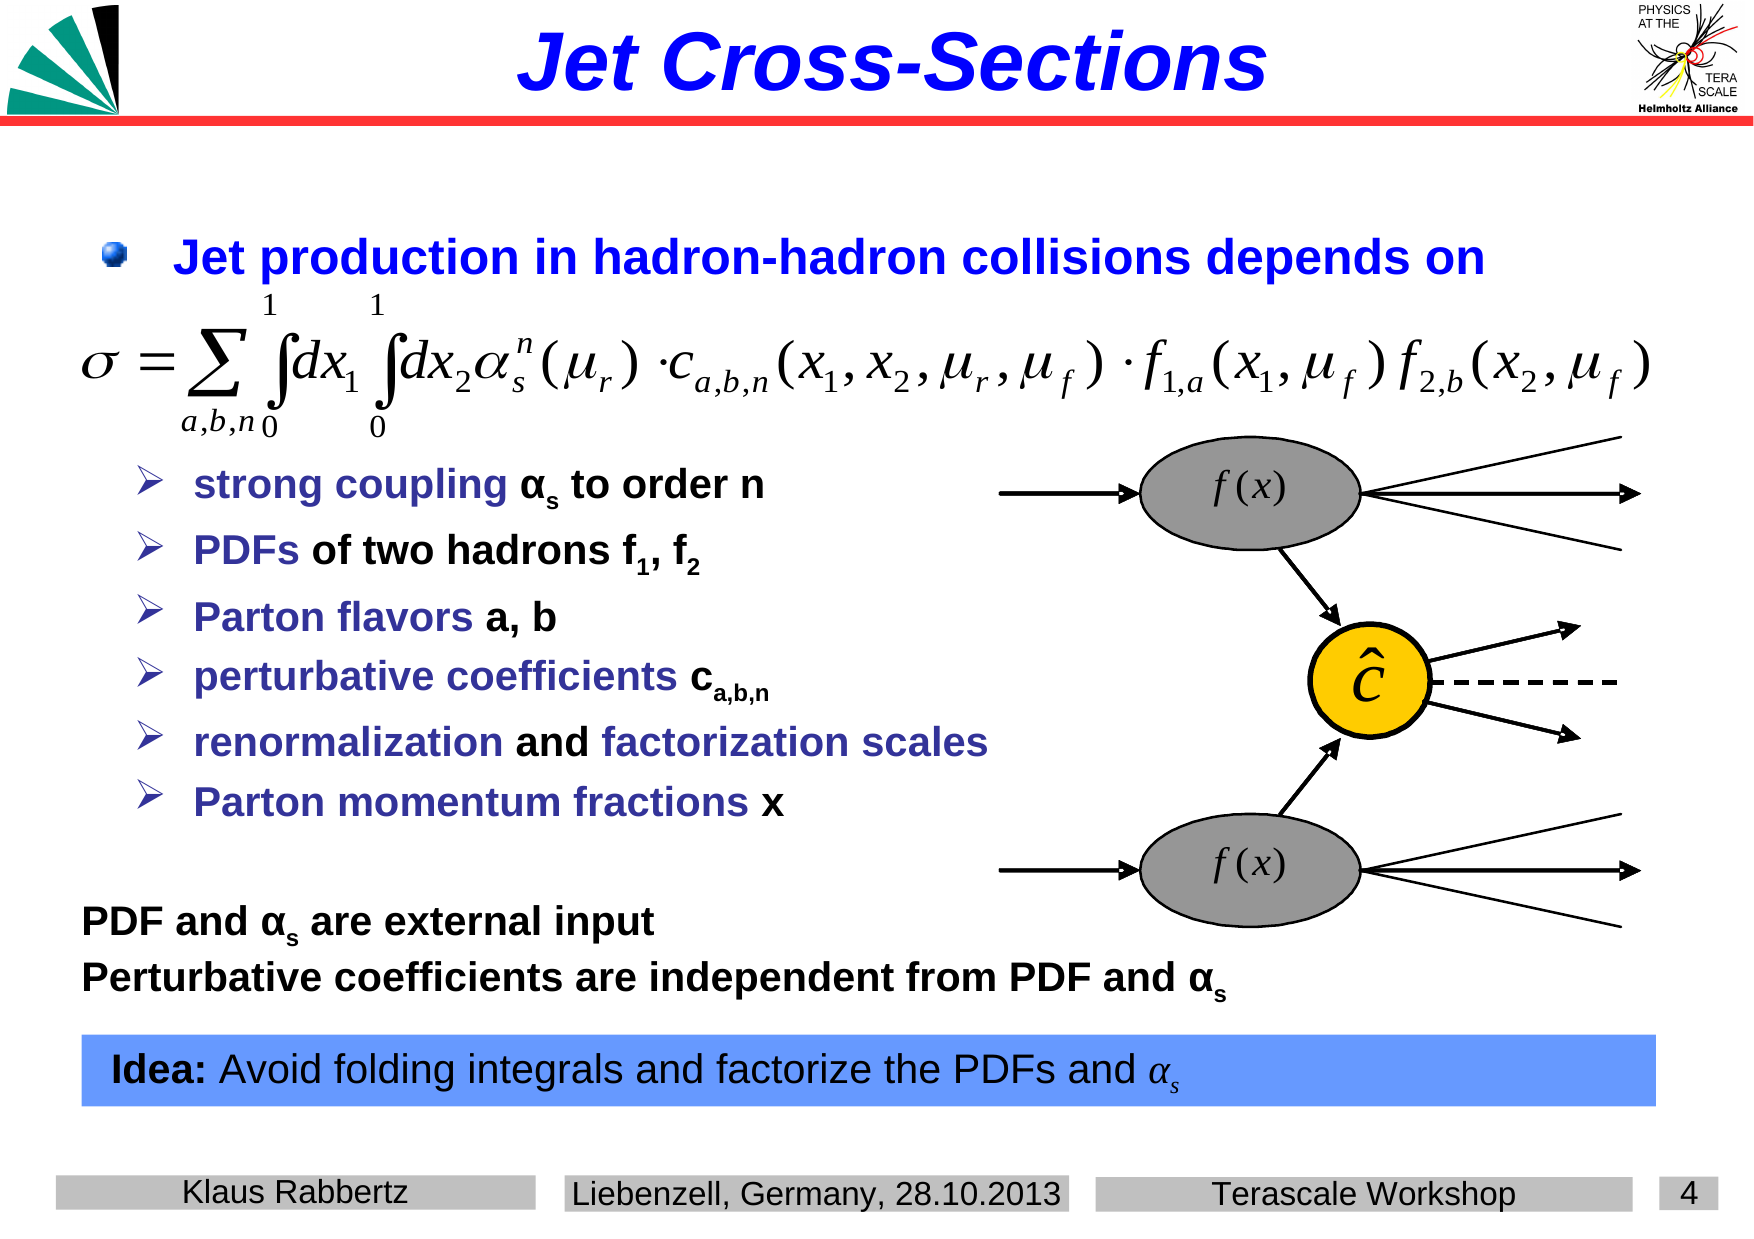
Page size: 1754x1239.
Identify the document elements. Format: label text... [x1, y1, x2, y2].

list Jet production in hadron-hadron collisions depends on strong coupling αs to order n PDFs of two hadrons f1, f2 Parton flavors a, b perturbative coefficients ca,b,n renormalization and factorization scales Parton momentum fractions x [75, 217, 1556, 277]
picture [998, 435, 1647, 933]
title Jet Cross-Sections [123, 0, 1606, 115]
text_box Idea: Avoid folding integrals and factorize the PDFs and αs [81, 1034, 1656, 1107]
picture [7, 5, 119, 116]
chart [72, 277, 1665, 452]
list Jet production in hadron-hadron collisions depends on strong coupling αs to order n PDFs of two hadrons f1, f2 Parton flavors a, b perturbative coefficients ca,b,n renormalization and factorization scales Parton momentum fractions x [75, 452, 998, 886]
text_box PDF and αs are external input Perturbative coefficients are independent from PDF and αs [52, 886, 1627, 1015]
picture [1631, 1, 1745, 115]
